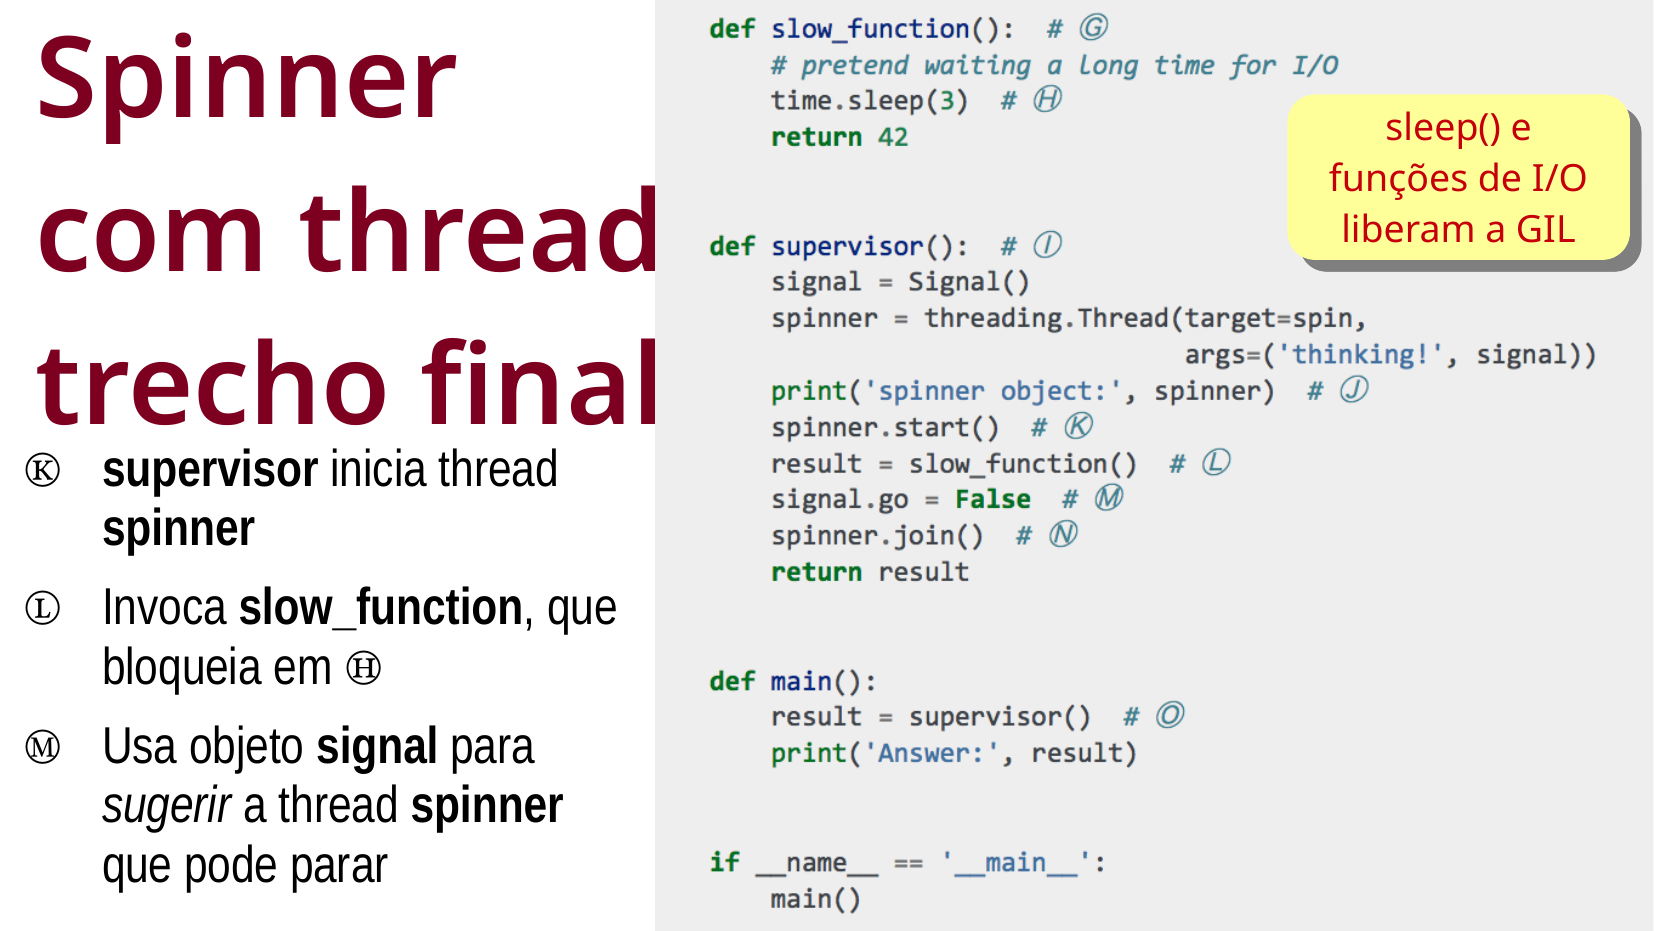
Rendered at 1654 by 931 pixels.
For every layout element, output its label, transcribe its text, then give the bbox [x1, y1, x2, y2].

text_box sleep() e funções de I/O liberam a GIL [1287, 94, 1630, 260]
list Ⓚ supervisor inicia thread spinner Ⓛ Invoca slow_function, que bloqueia em Ⓗ Ⓜ Usa objeto signal para sugerir a thread spinner que pode parar [23, 437, 626, 899]
title Spinner com thread: trecho final [35, 59, 655, 396]
picture [655, 0, 1654, 931]
